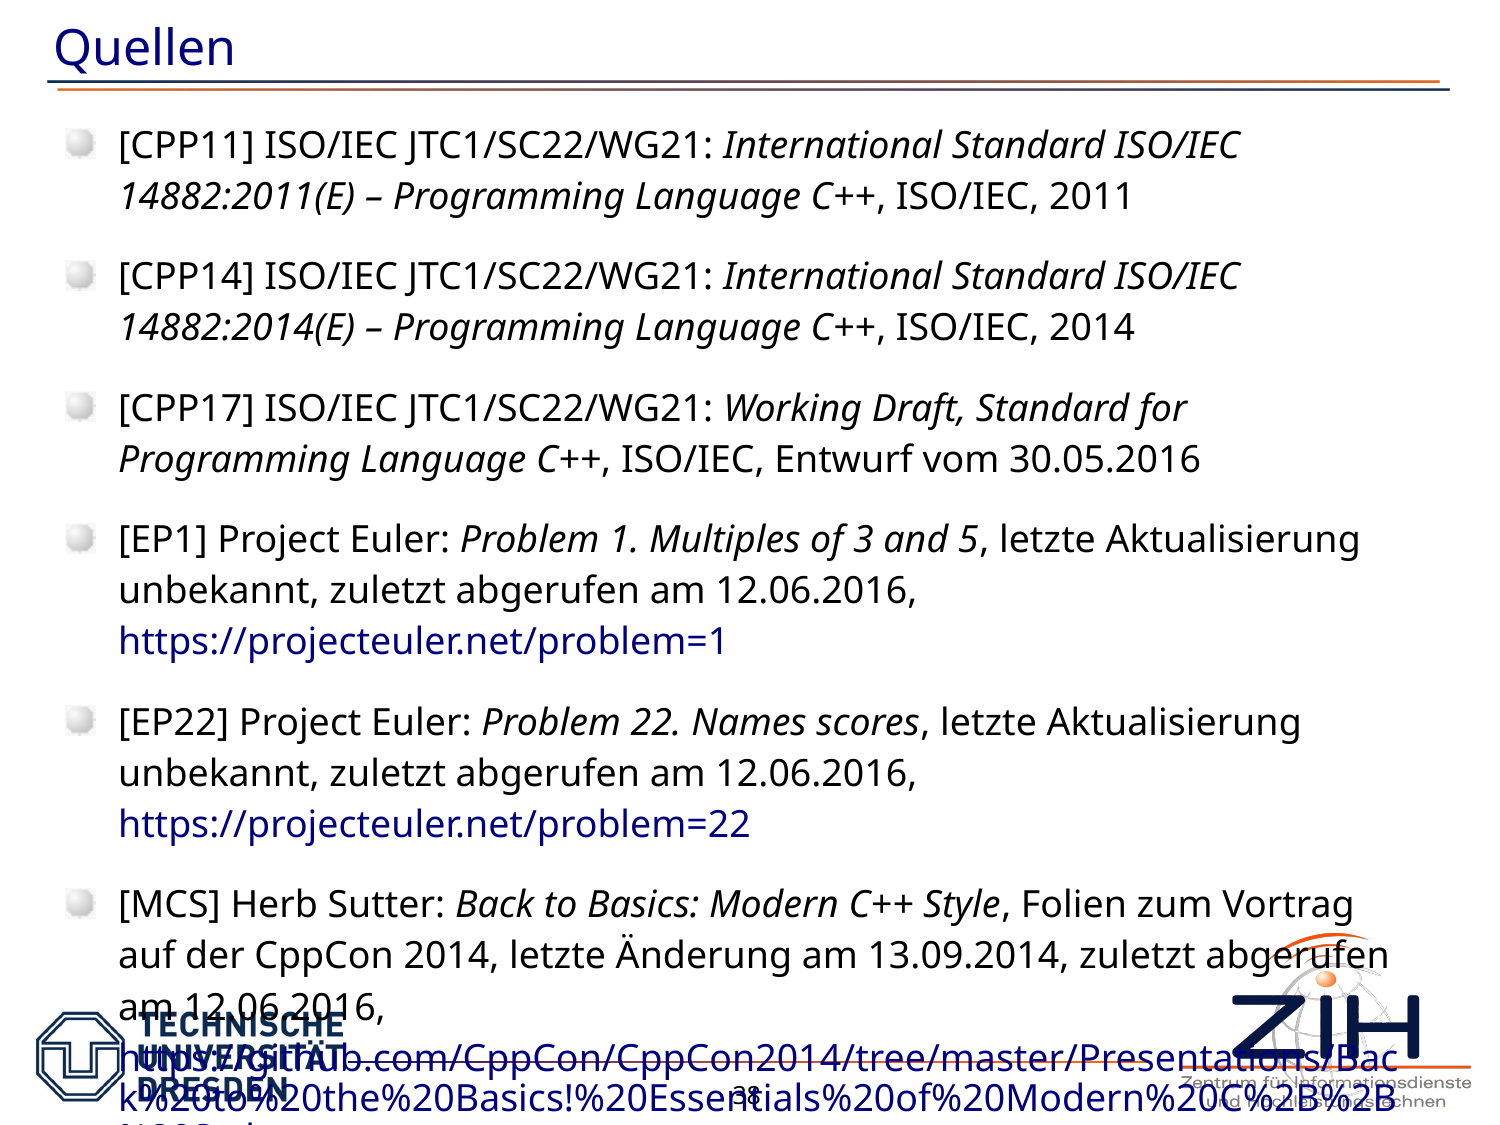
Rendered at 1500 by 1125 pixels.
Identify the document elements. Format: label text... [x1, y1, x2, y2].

picture [1181, 1087, 1191, 1105]
picture [47, 80, 1450, 91]
picture [306, 1087, 317, 1102]
picture [1302, 1098, 1314, 1108]
title Quellen [53, 12, 1453, 81]
picture [1379, 1098, 1391, 1108]
picture [316, 1011, 327, 1018]
picture [241, 1011, 252, 1018]
picture [35, 1011, 343, 1102]
picture [123, 1011, 133, 1018]
picture [1181, 933, 1471, 1110]
picture [1302, 1087, 1313, 1096]
picture [1263, 1097, 1269, 1109]
picture [195, 1087, 206, 1102]
picture [1340, 1097, 1346, 1109]
picture [263, 1011, 274, 1018]
picture [1379, 1087, 1390, 1096]
picture [230, 1093, 242, 1102]
picture [1202, 1087, 1213, 1109]
list [CPP11] ISO/IEC JTC1/SC22/WG21: International Standard ISO/IEC 14882:2011(E) – Programming Language C++, ISO/IEC, 2011 [CPP14] ISO/IEC JTC1/SC22/WG21: International Standard ISO/IEC 14882:2014(E) – Programming Language C++, ISO/IEC, 2014 [CPP17] ISO/IEC JTC1/SC22/WG21: Working Draft, Standard for Programming Language C++, ISO/IEC, Entwurf vom 30.05.2016 [EP1] Project Euler: Problem 1. Multiples of 3 and 5, letzte Aktualisierung unbekannt, zuletzt abgerufen am 12.06.2016, https://projecteuler.net/problem=1 [EP22] Project Euler: Problem 22. Names scores, letzte Aktualisierung unbekannt, zuletzt abgerufen am 12.06.2016, https://projecteuler.net/problem=22 [MCS] Herb Sutter: Back to Basics: Modern C++ Style, Folien zum Vortrag auf der CppCon 2014, letzte Änderung am 13.09.2014, zuletzt abgerufen am 12.06.2016, https://github.com/CppCon/CppCon2014/tree/master/Presentations/Back%20to%20the%20Basics!%20Essentials%20of%20Modern%20C%2B%2B%20Style [29, 118, 1418, 1000]
